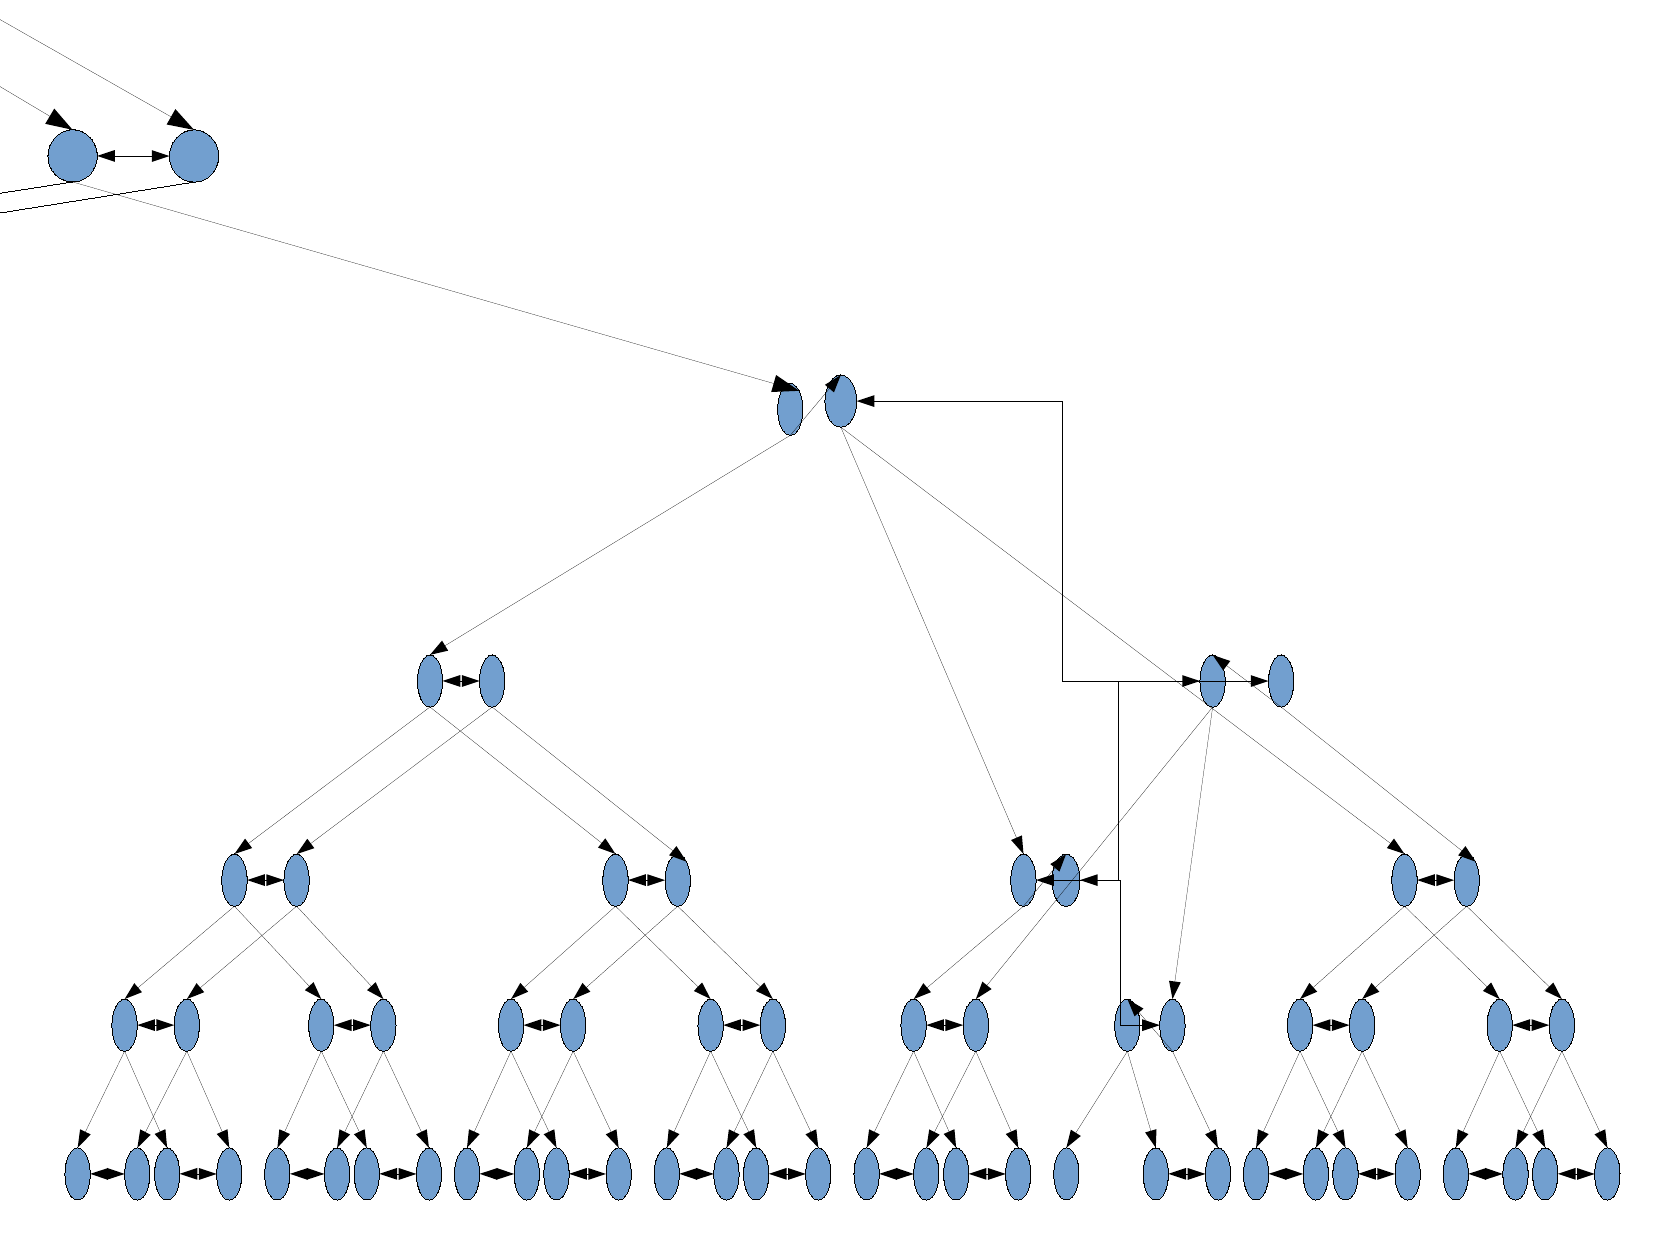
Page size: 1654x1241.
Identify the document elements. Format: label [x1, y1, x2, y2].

text_box [1053, 1147, 1079, 1200]
text_box [560, 999, 586, 1052]
text_box [665, 857, 691, 906]
text_box [111, 999, 138, 1052]
text_box [1454, 857, 1480, 906]
text_box [1074, 873, 1080, 880]
text_box [1243, 1147, 1269, 1200]
text_box [1303, 1148, 1329, 1201]
text_box [1024, 894, 1035, 907]
text_box [1005, 1148, 1031, 1201]
text_box [1010, 854, 1037, 906]
text_box [900, 999, 927, 1052]
text_box [354, 1147, 380, 1200]
text_box [1143, 1147, 1169, 1200]
text_box [1549, 999, 1575, 1051]
text_box [1487, 999, 1513, 1052]
text_box [1395, 1147, 1421, 1201]
text_box [124, 1147, 150, 1201]
text_box [1332, 1147, 1359, 1200]
text_box [743, 1148, 769, 1200]
text_box [64, 1147, 91, 1200]
text_box [713, 1147, 740, 1201]
text_box [830, 375, 839, 381]
text_box [606, 1147, 632, 1201]
text_box [1391, 854, 1418, 906]
text_box [283, 854, 310, 906]
text_box [697, 999, 724, 1052]
text_box [913, 1147, 939, 1201]
text_box [963, 999, 989, 1052]
text_box [602, 854, 629, 906]
text_box [1057, 881, 1080, 907]
text_box [1052, 881, 1070, 899]
text_box [1162, 1041, 1172, 1052]
text_box [777, 391, 803, 435]
text_box [1114, 1004, 1140, 1052]
text_box [1532, 1148, 1558, 1200]
text_box [47, 129, 98, 182]
text_box [805, 1147, 831, 1201]
text_box [216, 1147, 242, 1201]
text_box [169, 129, 219, 183]
text_box [1199, 655, 1226, 681]
text_box [416, 1147, 442, 1201]
text_box [543, 1147, 570, 1200]
text_box [221, 854, 248, 906]
text_box [760, 999, 786, 1051]
text_box [1287, 999, 1313, 1051]
text_box [154, 1148, 180, 1200]
text_box [791, 424, 801, 436]
text_box [1121, 999, 1140, 1025]
text_box [498, 999, 524, 1051]
text_box [1268, 654, 1294, 707]
text_box [174, 999, 200, 1052]
text_box [824, 374, 857, 427]
text_box [1159, 999, 1186, 1052]
text_box [1594, 1147, 1621, 1201]
text_box [514, 1148, 540, 1201]
text_box [1443, 1148, 1469, 1200]
text_box [790, 383, 799, 390]
text_box [308, 999, 334, 1052]
text_box [943, 1148, 969, 1200]
text_box [479, 654, 505, 707]
text_box [654, 1147, 680, 1200]
text_box [1052, 854, 1079, 880]
text_box [324, 1147, 350, 1201]
text_box [264, 1147, 290, 1200]
text_box [1349, 999, 1375, 1052]
text_box [370, 999, 397, 1052]
text_box [1199, 682, 1226, 708]
text_box [417, 655, 443, 707]
text_box [454, 1147, 480, 1200]
text_box [1205, 1148, 1231, 1201]
text_box [1502, 1147, 1529, 1201]
text_box [853, 1147, 880, 1200]
